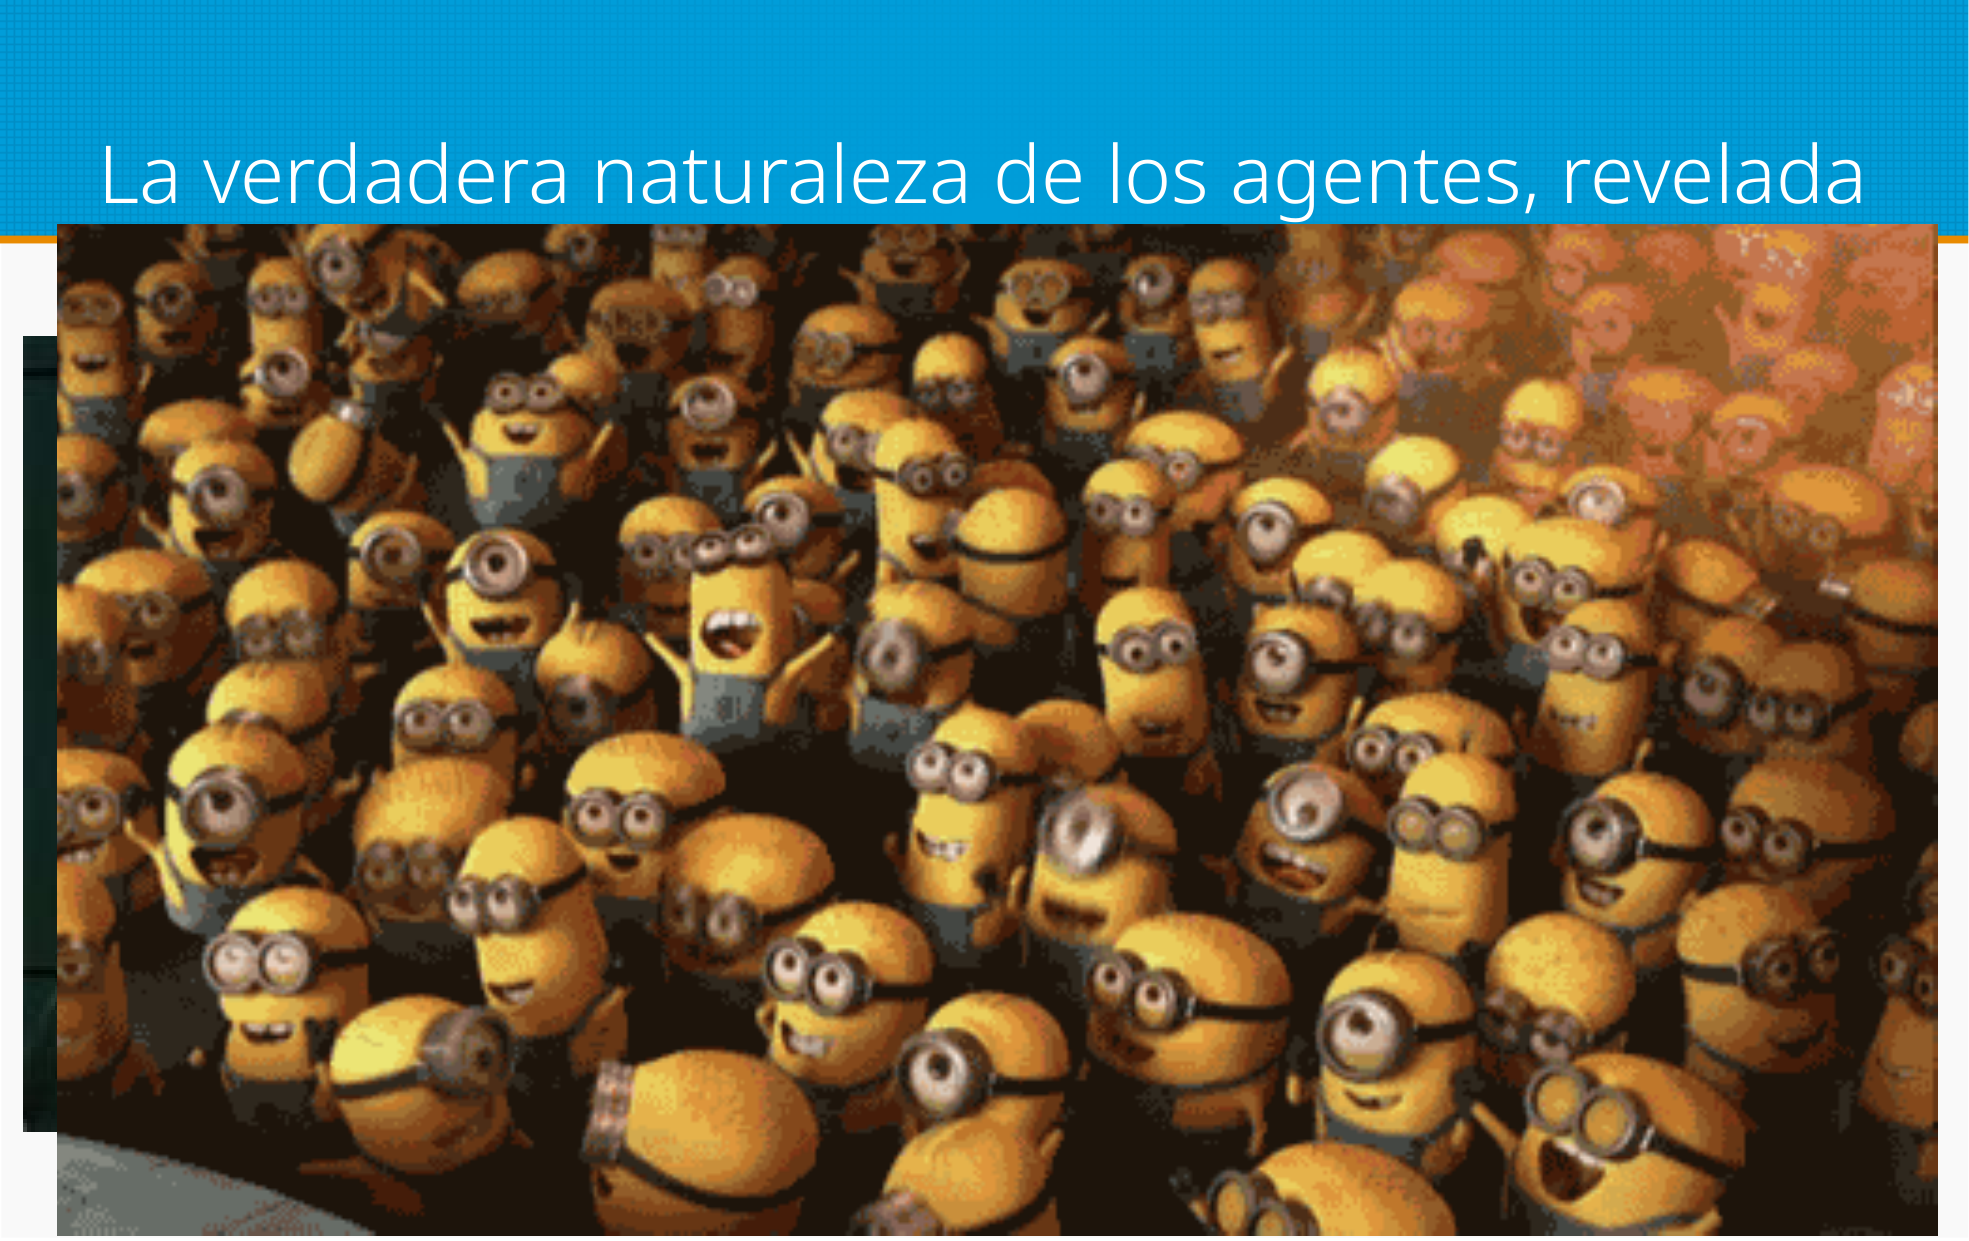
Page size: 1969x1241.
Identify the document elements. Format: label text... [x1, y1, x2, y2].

title La verdadera naturaleza de los agentes, revelada [98, 19, 1870, 224]
picture [0, 225, 1969, 1241]
